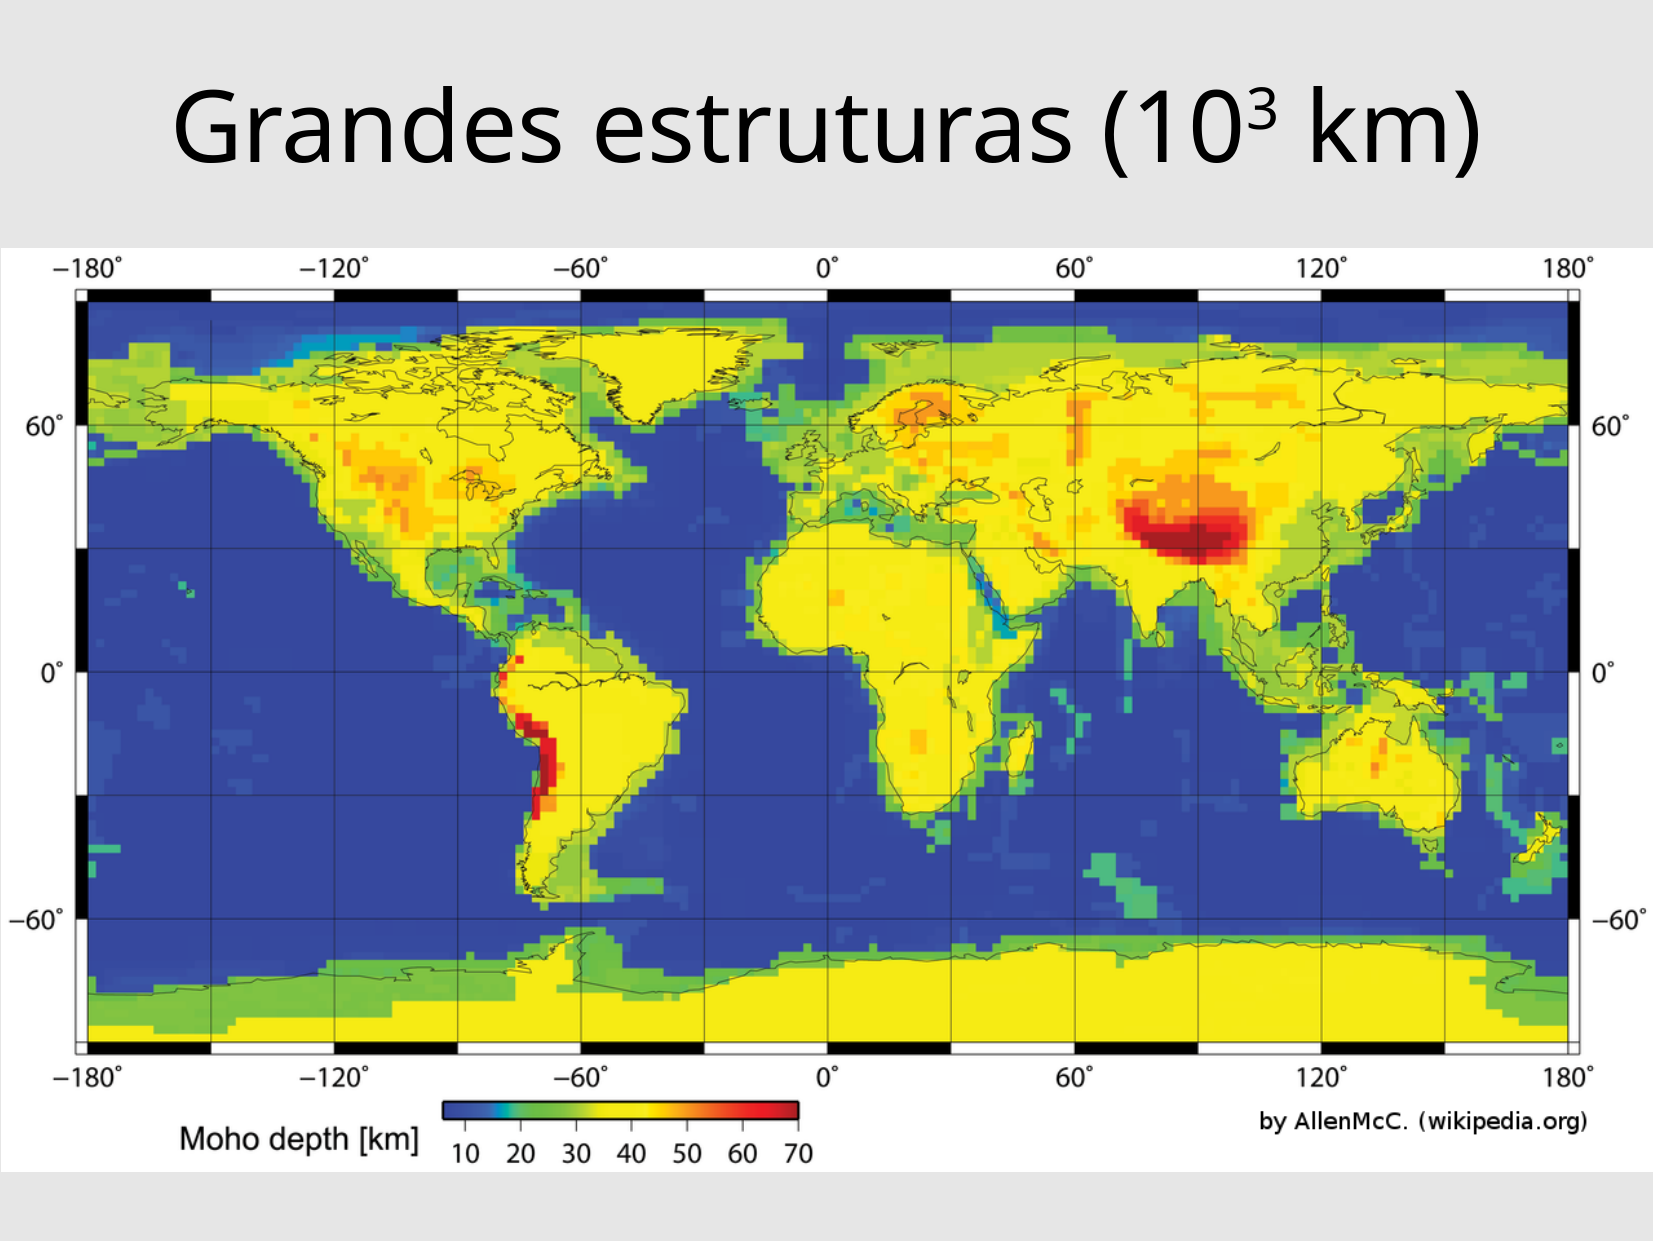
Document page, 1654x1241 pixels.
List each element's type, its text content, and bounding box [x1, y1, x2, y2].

picture [1, 248, 1653, 1172]
title Grandes estruturas (103 km) [82, 19, 1571, 228]
